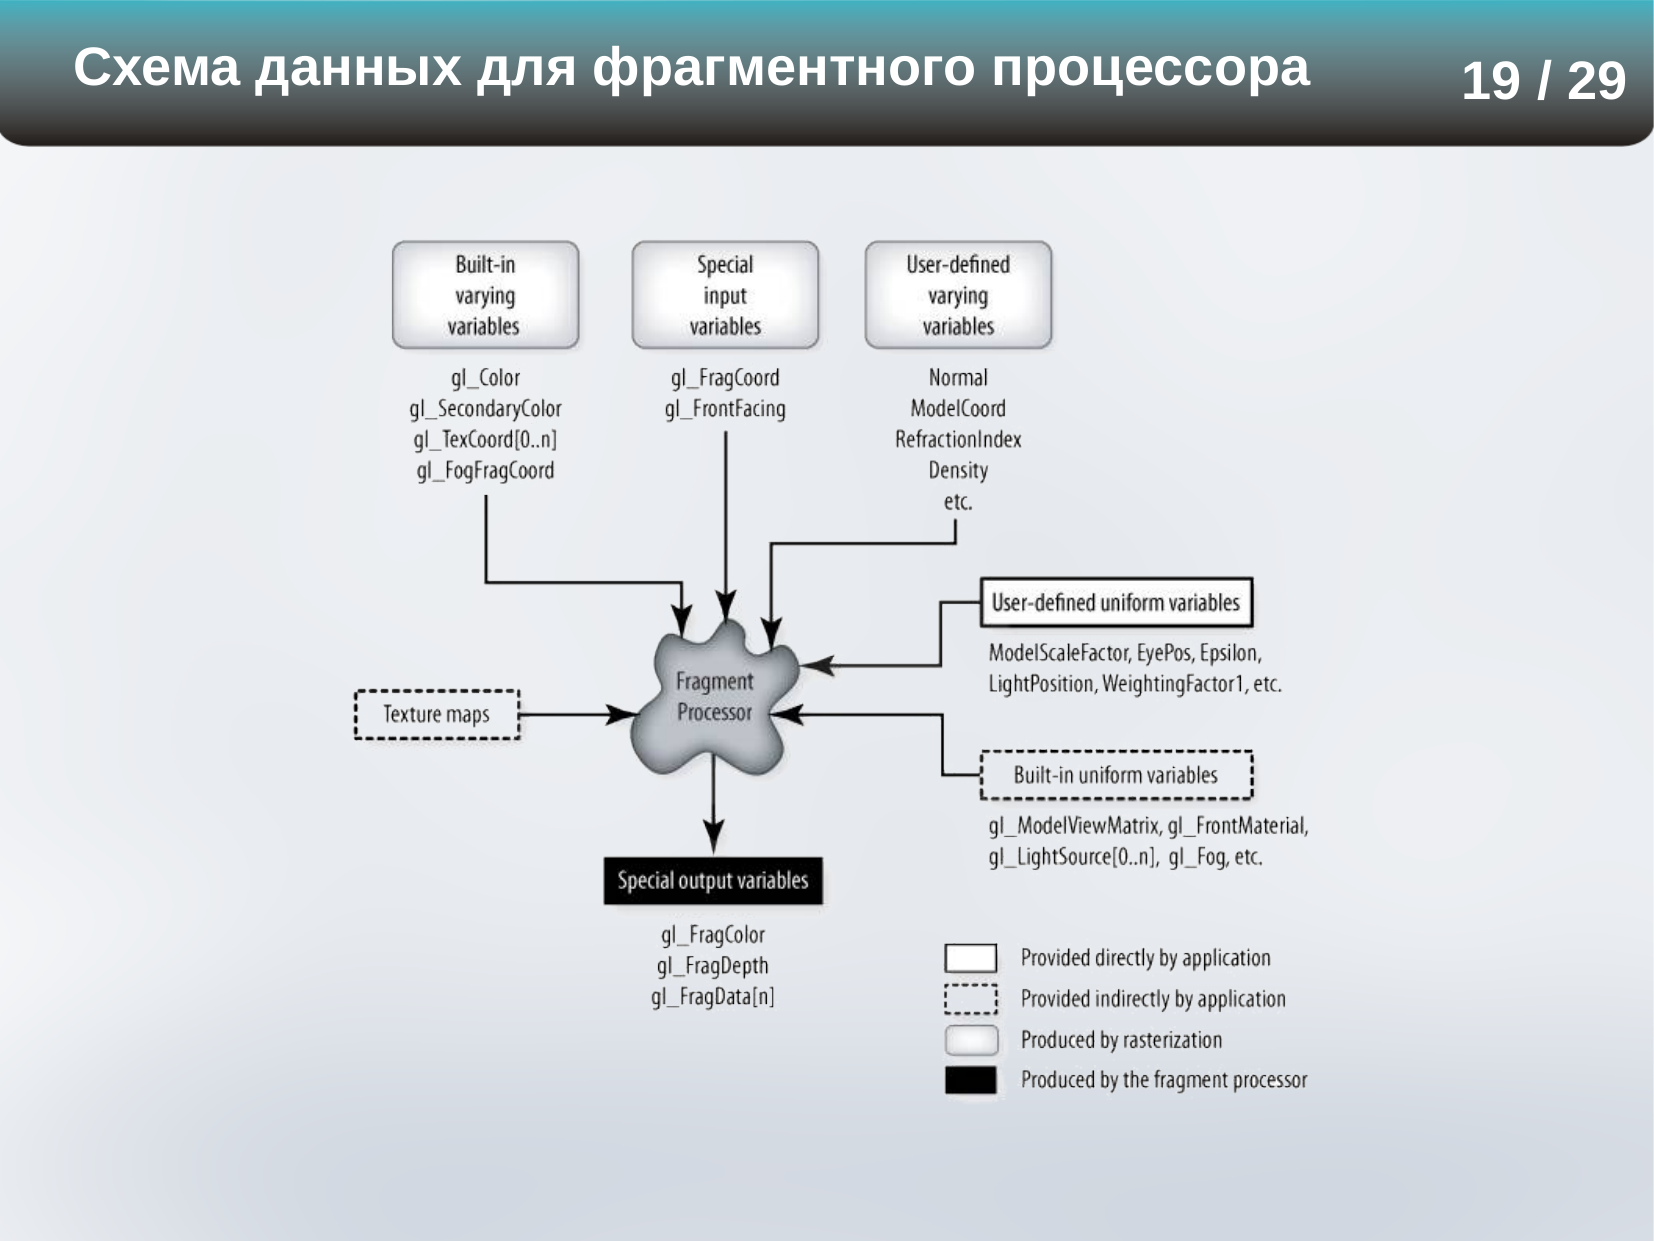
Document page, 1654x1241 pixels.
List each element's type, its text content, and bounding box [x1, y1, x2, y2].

text_box Схема данных для фрагментного процессора [59, 29, 1418, 105]
text_box <номер> / 29 [1446, 42, 1654, 179]
picture [0, 0, 1654, 1241]
